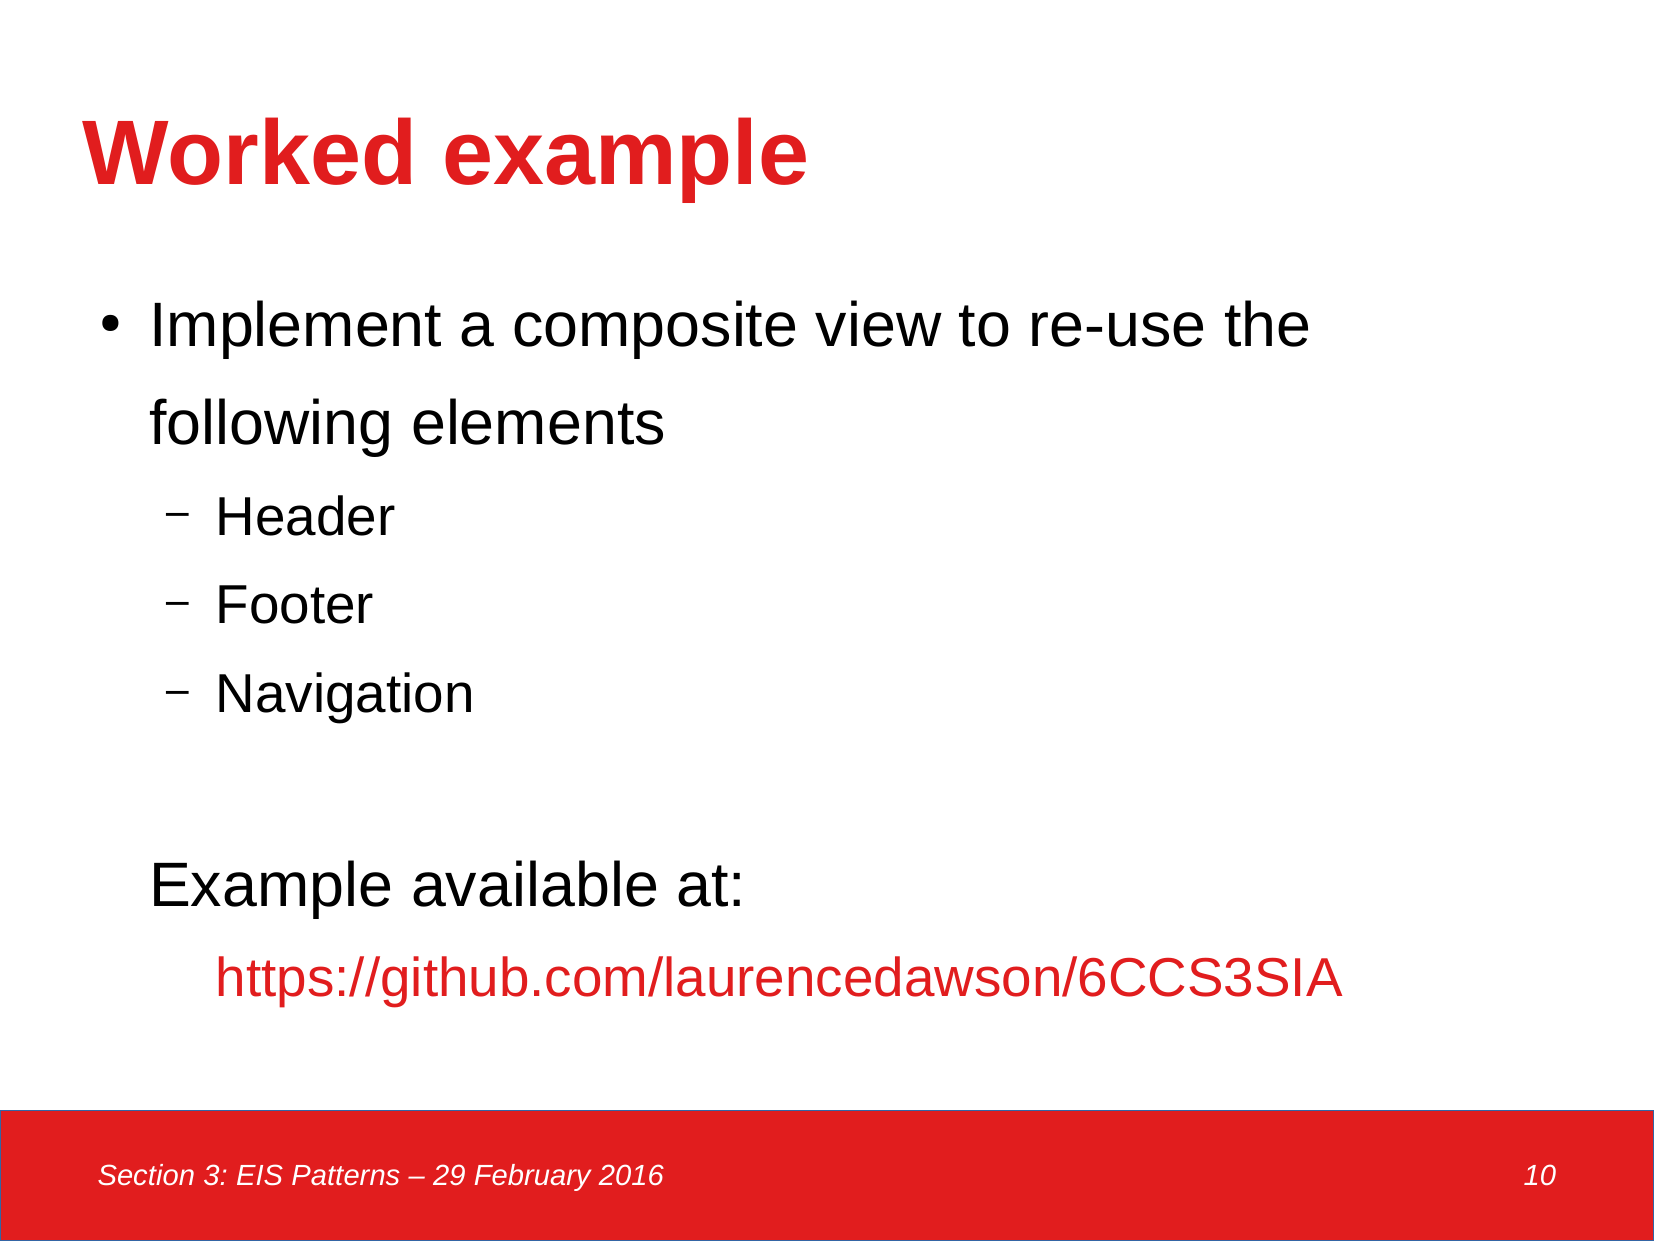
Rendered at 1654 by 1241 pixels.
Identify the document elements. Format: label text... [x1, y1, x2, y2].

title Worked example [82, 49, 1571, 257]
list Implement a composite view to re-use the following elements Header Footer Navigation Example available at: https://github.com/laurencedawson/6CCS3SIA [82, 290, 1571, 1010]
